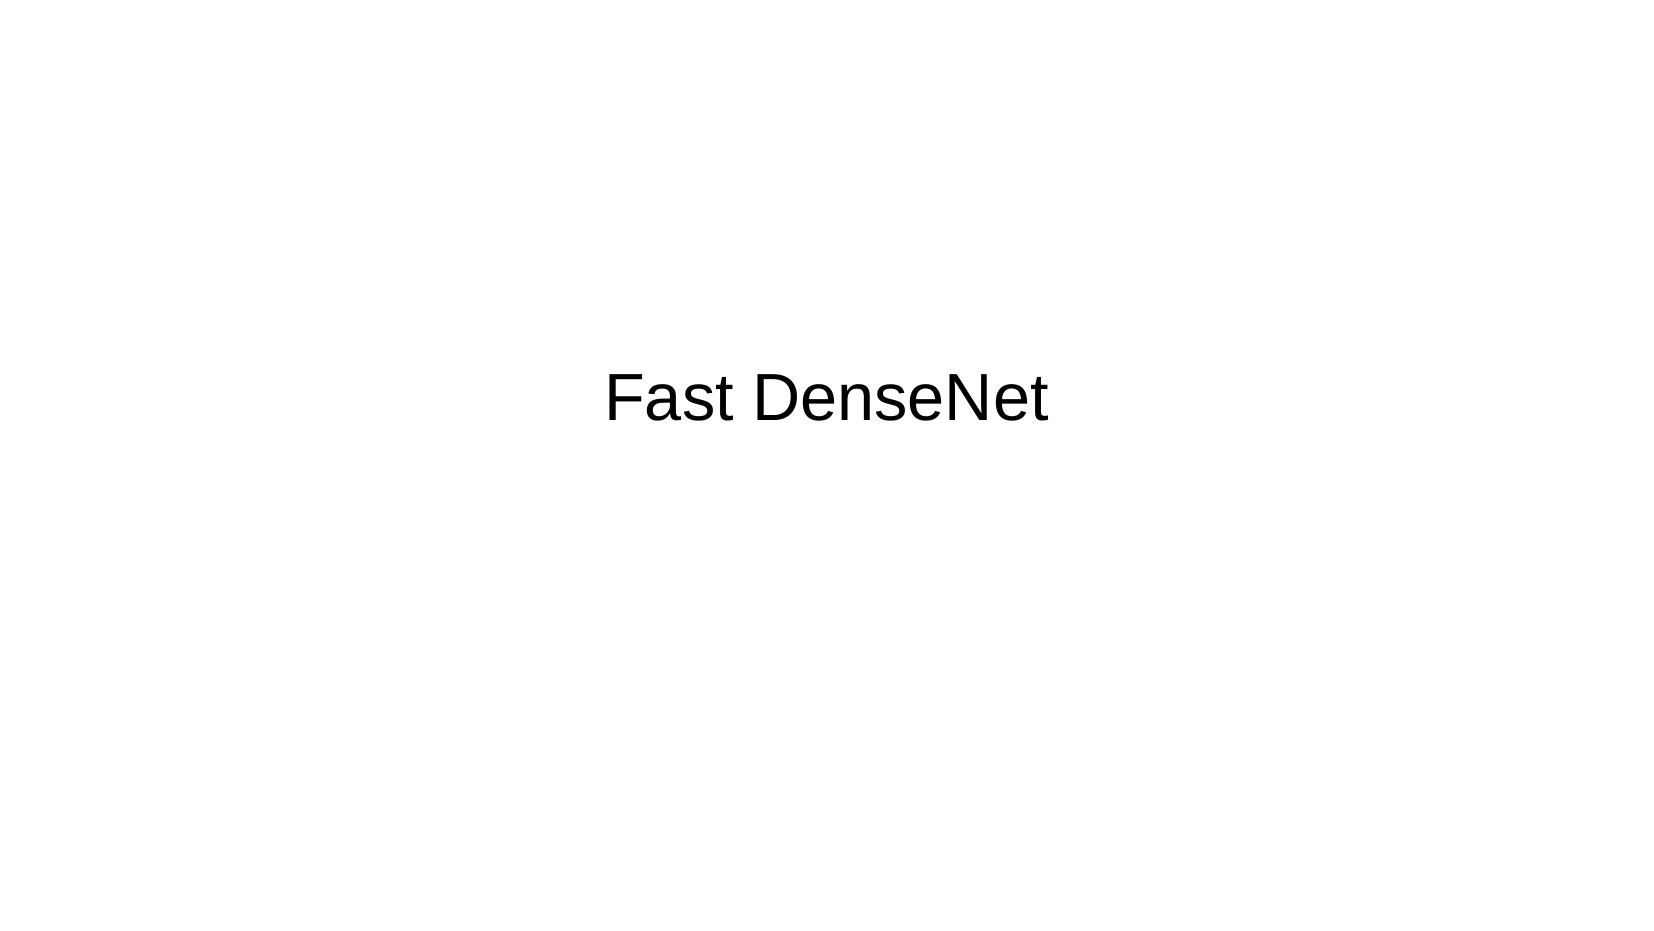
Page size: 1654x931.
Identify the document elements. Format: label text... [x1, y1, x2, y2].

subtitle Fast DenseNet [82, 37, 1571, 757]
